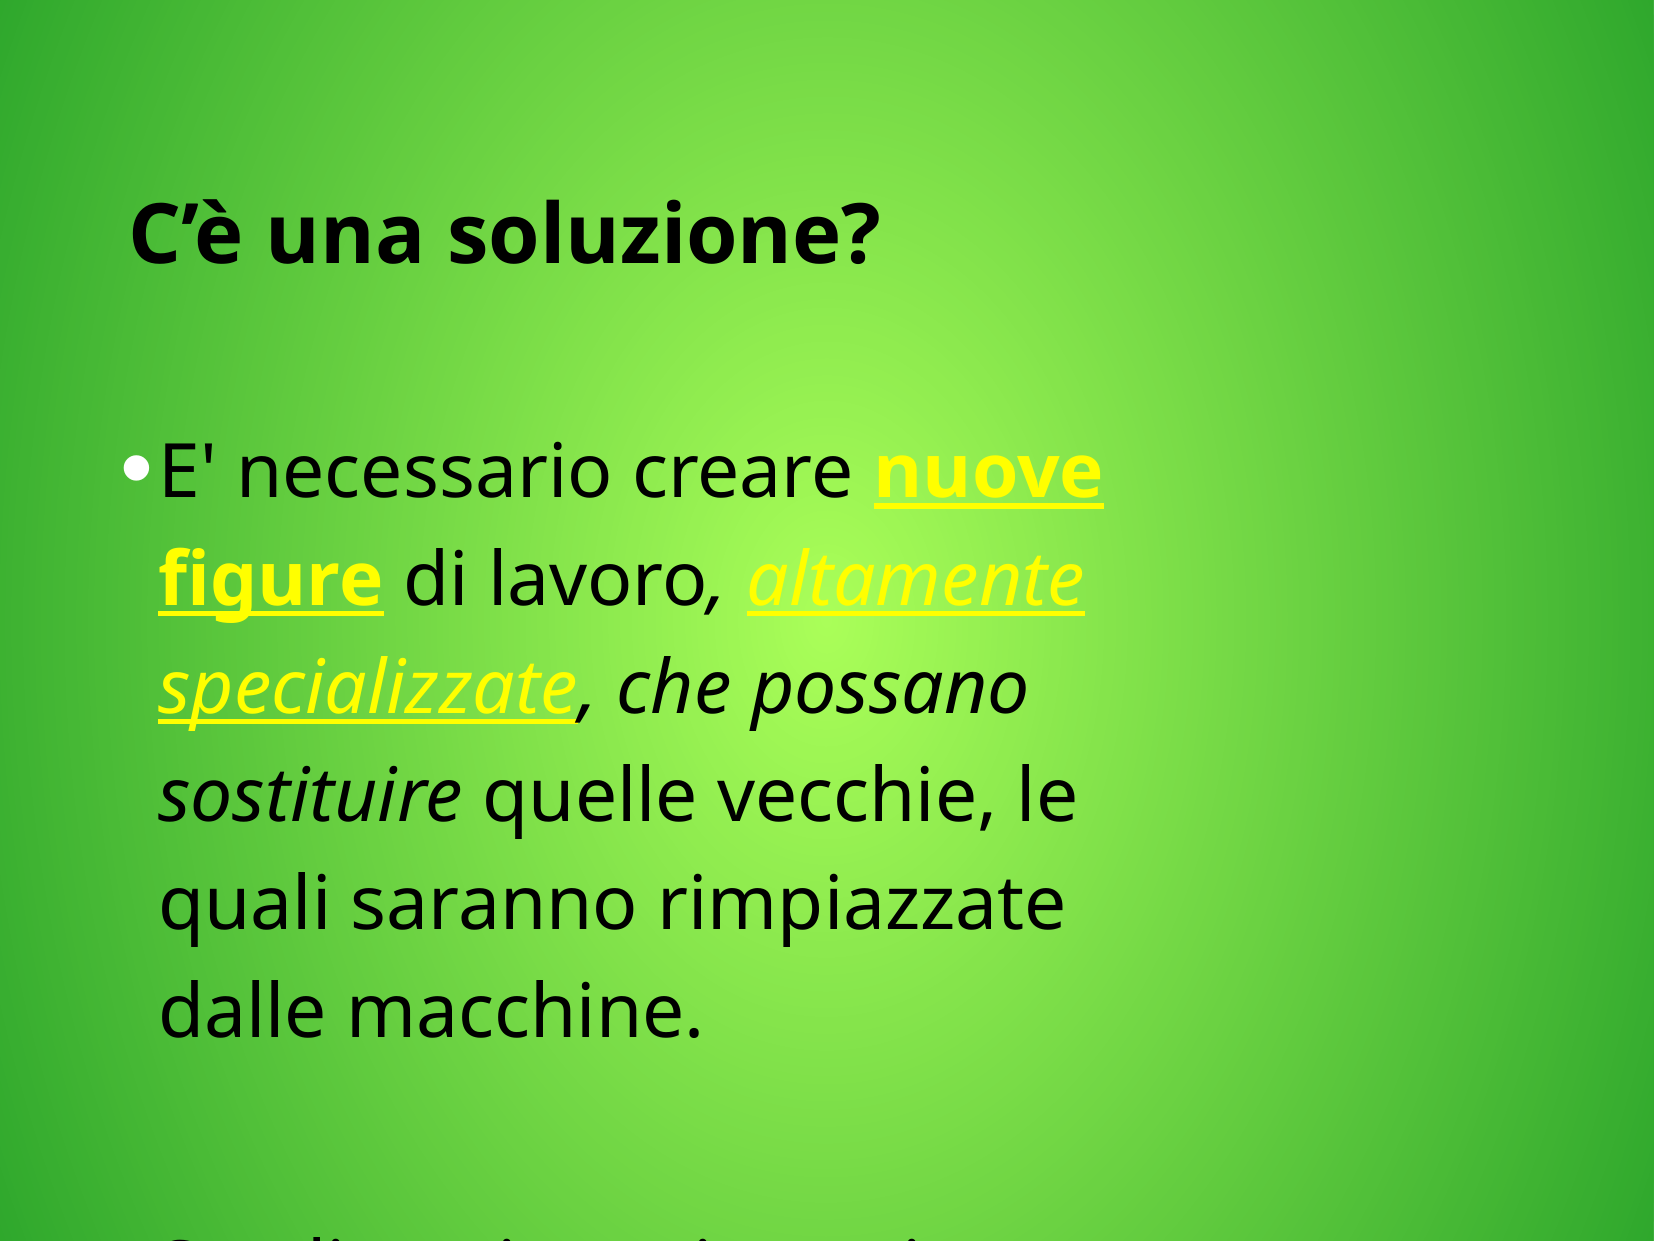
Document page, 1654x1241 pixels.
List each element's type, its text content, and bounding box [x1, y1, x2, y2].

title C’è una soluzione? [113, 102, 1458, 370]
list E' necessario creare nuove figure di lavoro, altamente specializzate, che possano sostituire quelle vecchie, le quali saranno rimpiazzate dalle macchine. Se gli stati non investiranno sul capitale umano, formando e creando talenti, ci si ritroverà con gran numero di disoccupati che guarderanno lavorare i robot! [105, 396, 1240, 1124]
